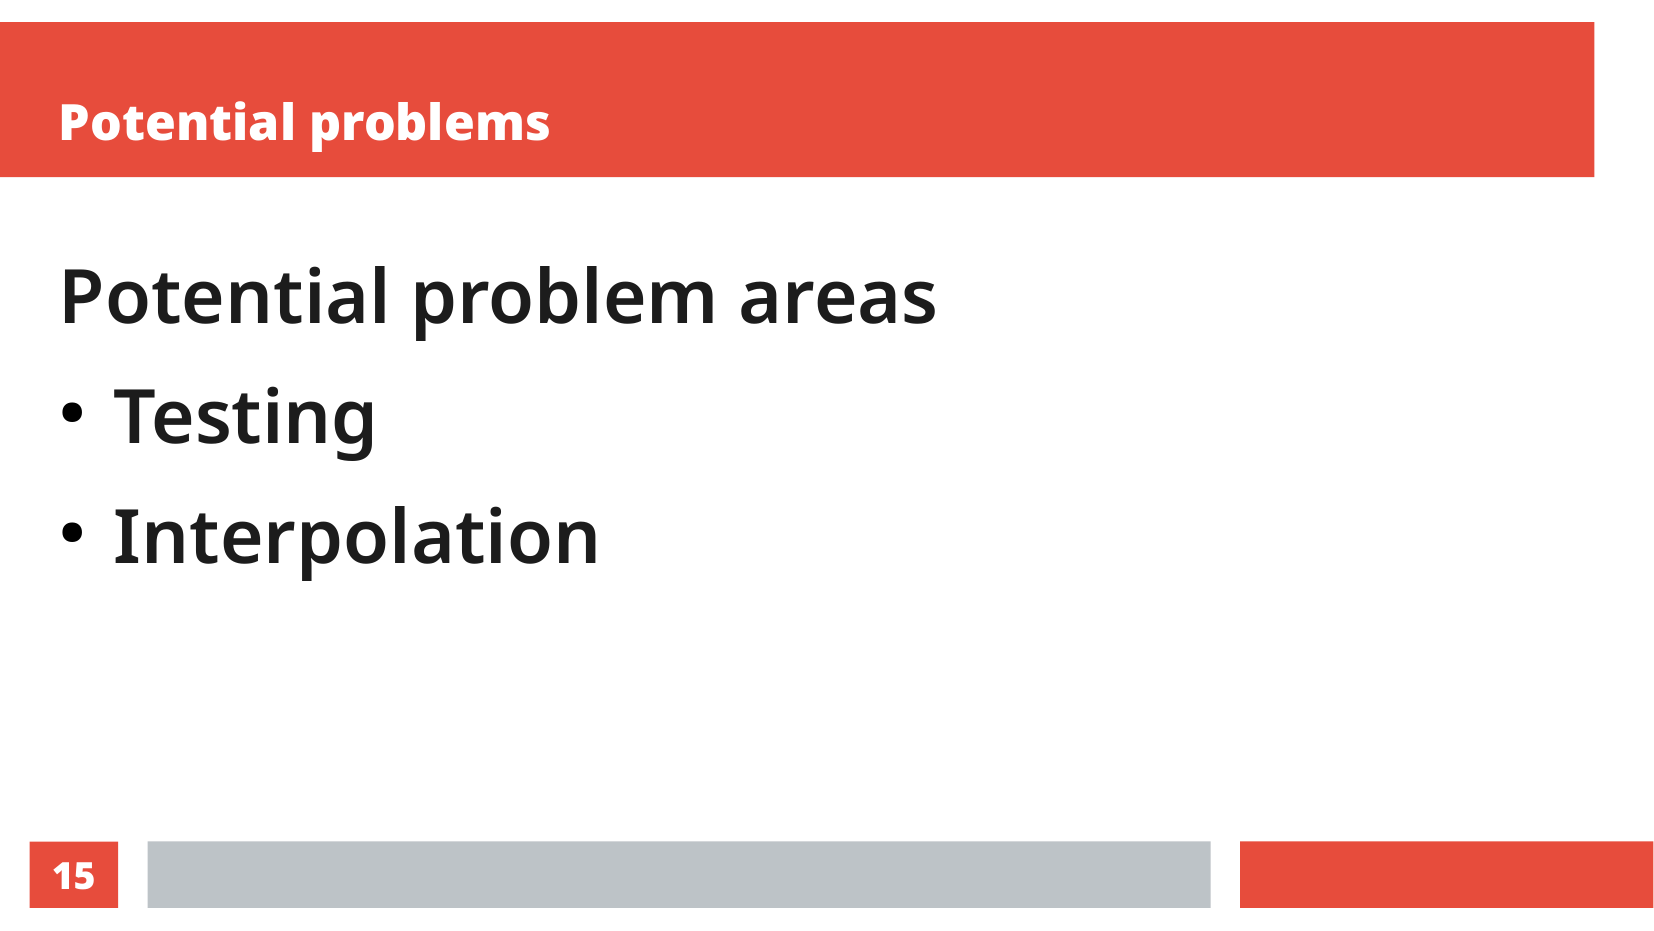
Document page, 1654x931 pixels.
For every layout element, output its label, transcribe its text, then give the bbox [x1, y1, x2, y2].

title Potential problems [59, 44, 1595, 156]
list Potential problem areas Testing Interpolation [59, 243, 1565, 820]
